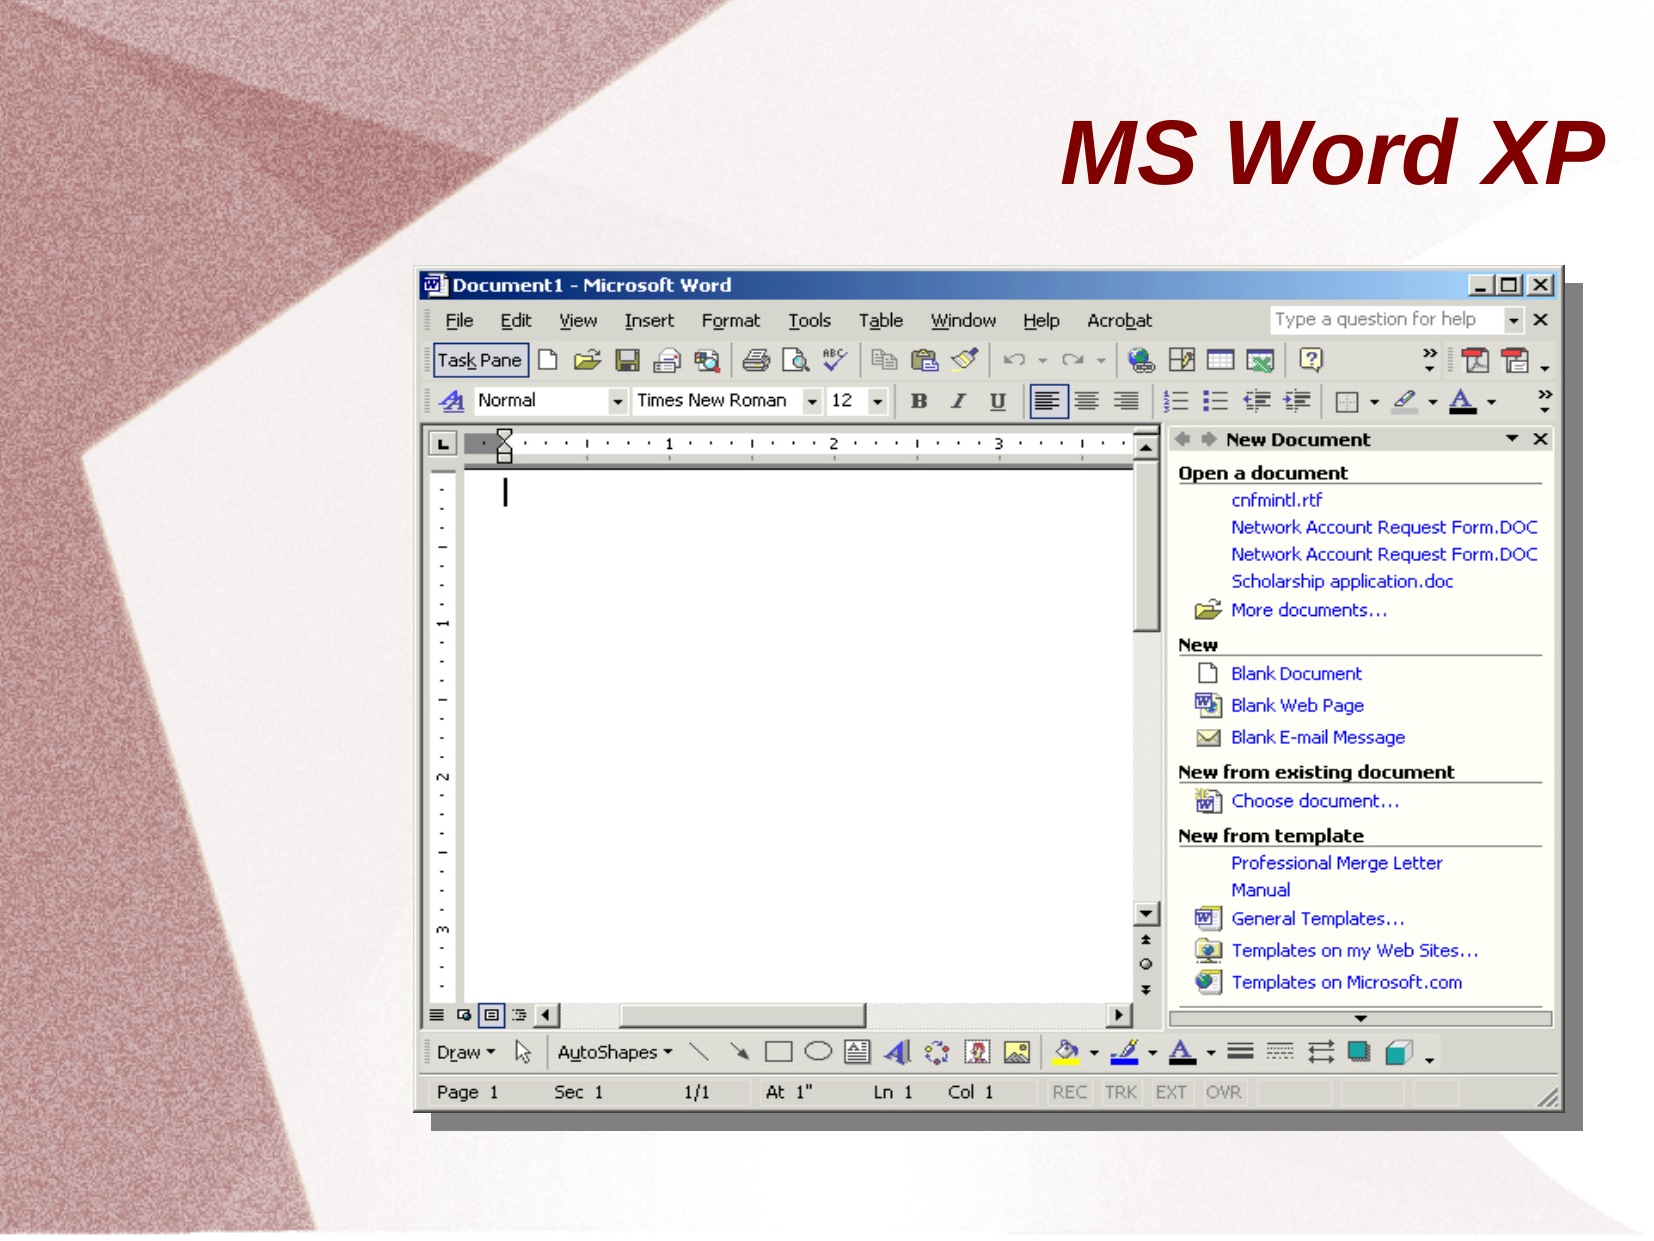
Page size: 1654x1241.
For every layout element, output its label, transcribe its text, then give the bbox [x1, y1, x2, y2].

picture [0, 0, 1654, 1241]
title MS Word XP [596, 56, 1607, 250]
